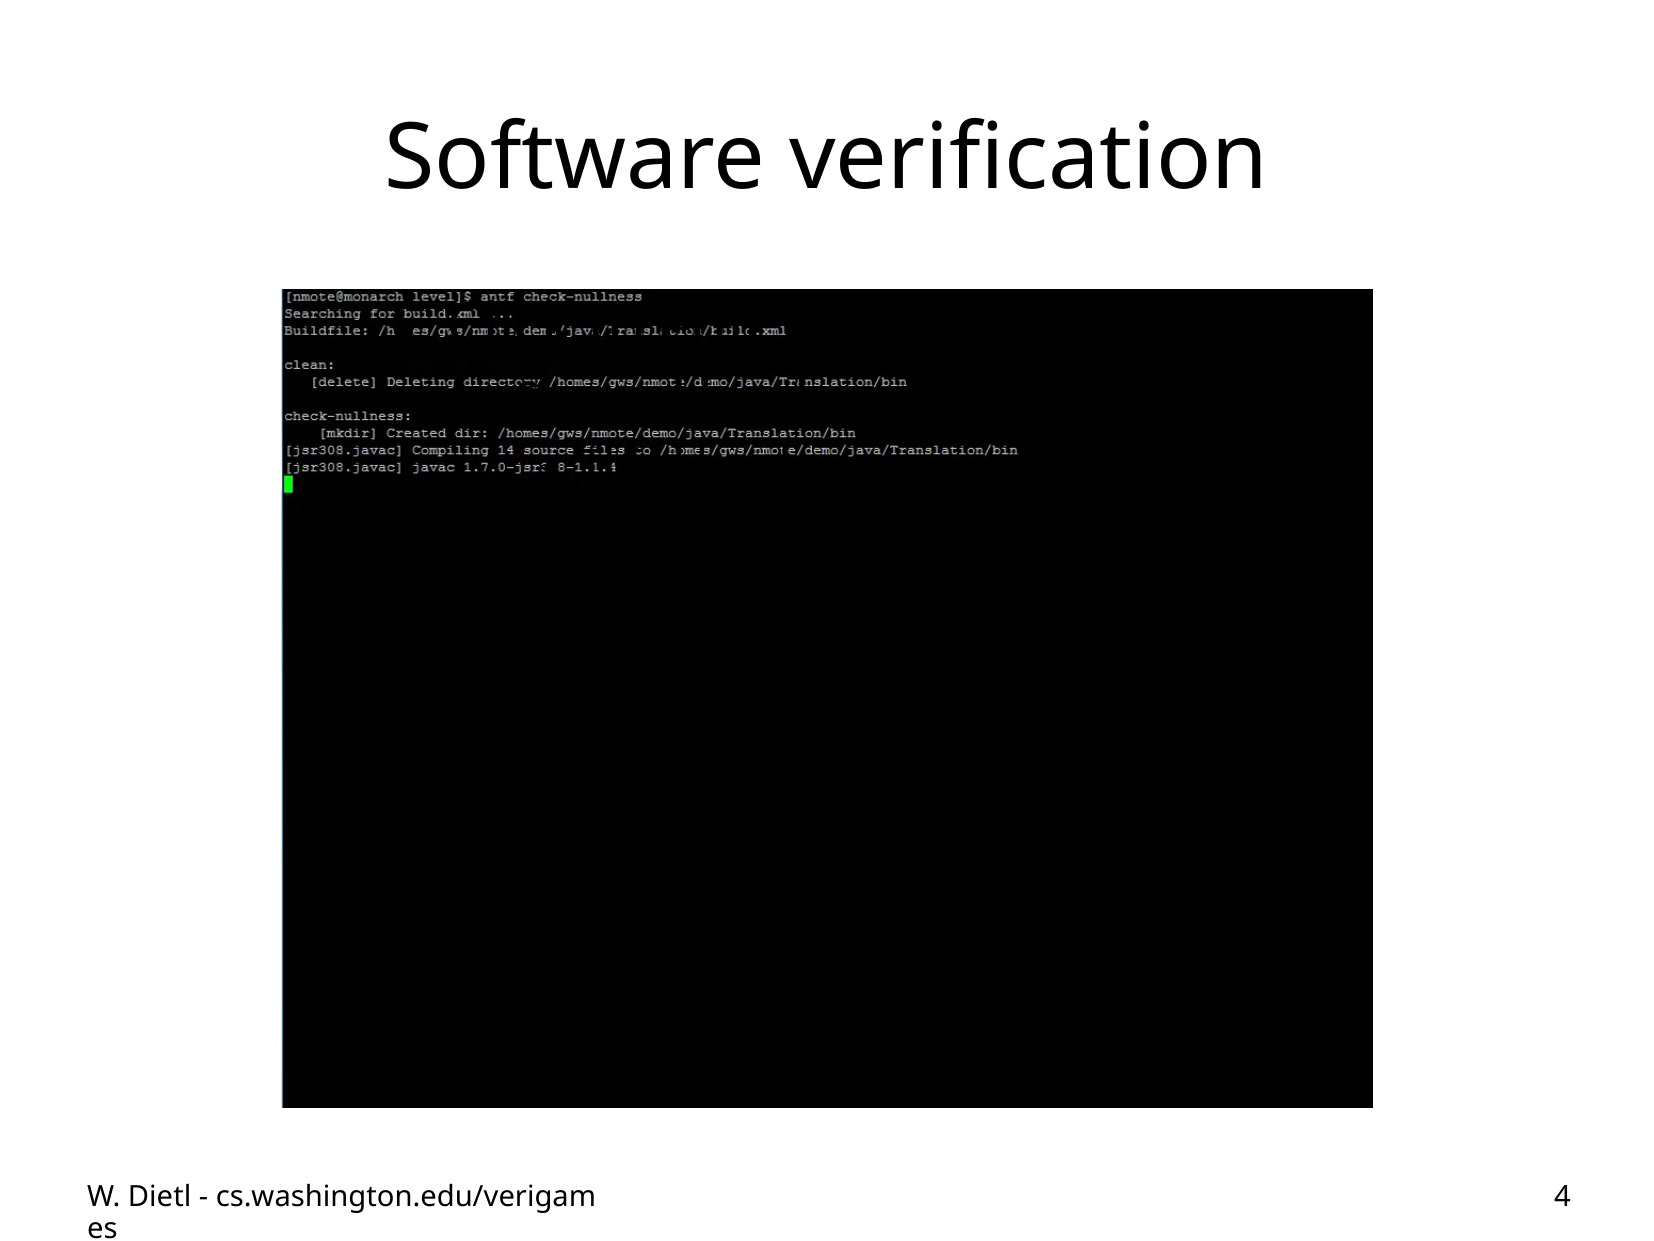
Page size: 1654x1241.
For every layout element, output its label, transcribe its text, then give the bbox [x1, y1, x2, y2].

picture [281, 289, 1373, 1108]
title Software verification [82, 49, 1571, 257]
